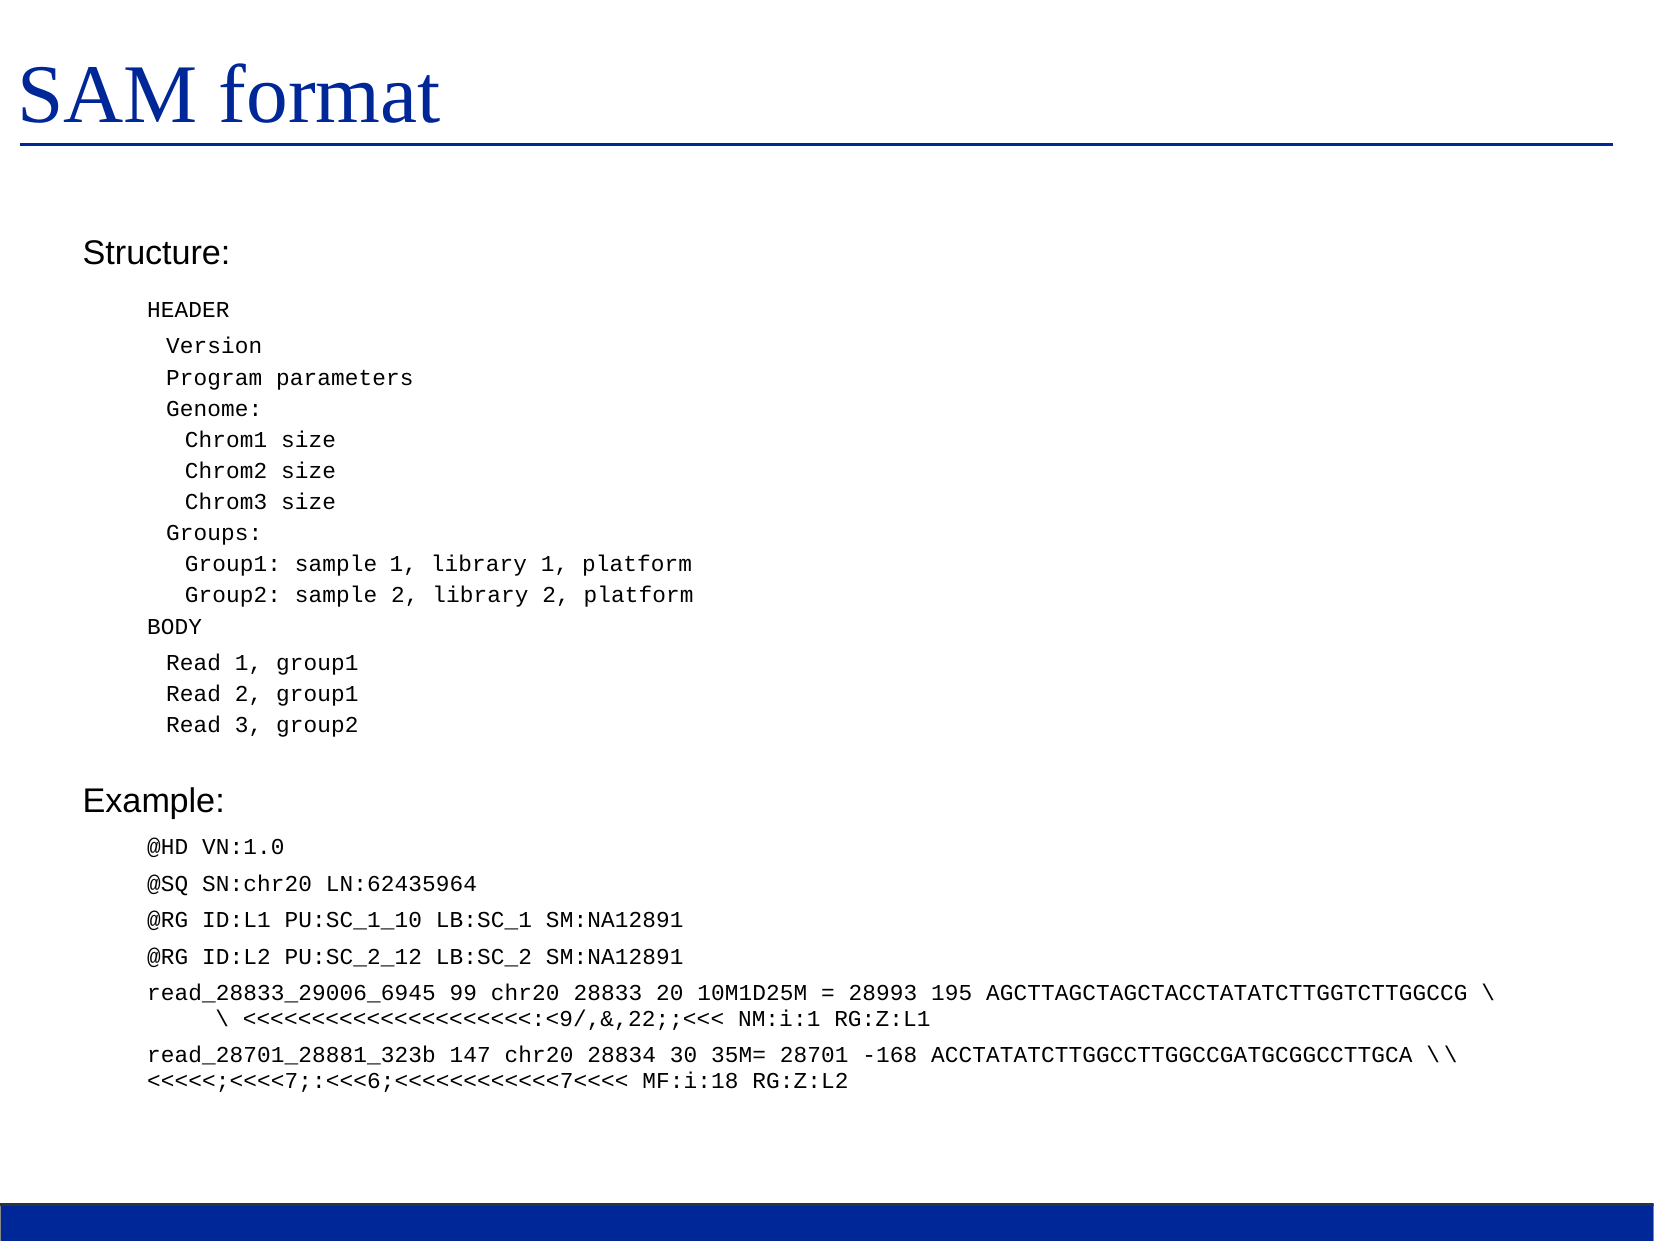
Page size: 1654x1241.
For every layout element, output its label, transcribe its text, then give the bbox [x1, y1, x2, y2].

list Structure: HEADER Version Program parameters Genome: Chrom1 size Chrom2 size Chrom3 size Groups: Group1: sample 1, library 1, platform Group2: sample 2, library 2, platform BODY Read 1, group1 Read 2, group1 Read 3, group2 Example: @HD VN:1.0 @SQ SN:chr20 LN:62435964 @RG ID:L1 PU:SC_1_10 LB:SC_1 SM:NA12891 @RG ID:L2 PU:SC_2_12 LB:SC_2 SM:NA12891 read_28833_29006_6945 99 chr20 28833 20 10M1D25M = 28993 195 AGCTTAGCTAGCTACCTATATCTTGGTCTTGGCCG \ \ <<<<<<<<<<<<<<<<<<<<<:<9/,&,22;;<<< NM:i:1 RG:Z:L1 read_28701_28881_323b 147 chr20 28834 30 35M= 28701 -168 ACCTATATCTTGGCCTTGGCCGATGCGGCCTTGCA \ \ <<<<<;<<<<7;:<<<6;<<<<<<<<<<<<7<<<< MF:i:18 RG:Z:L2 [82, 233, 1571, 1109]
title SAM format [17, 0, 1589, 198]
